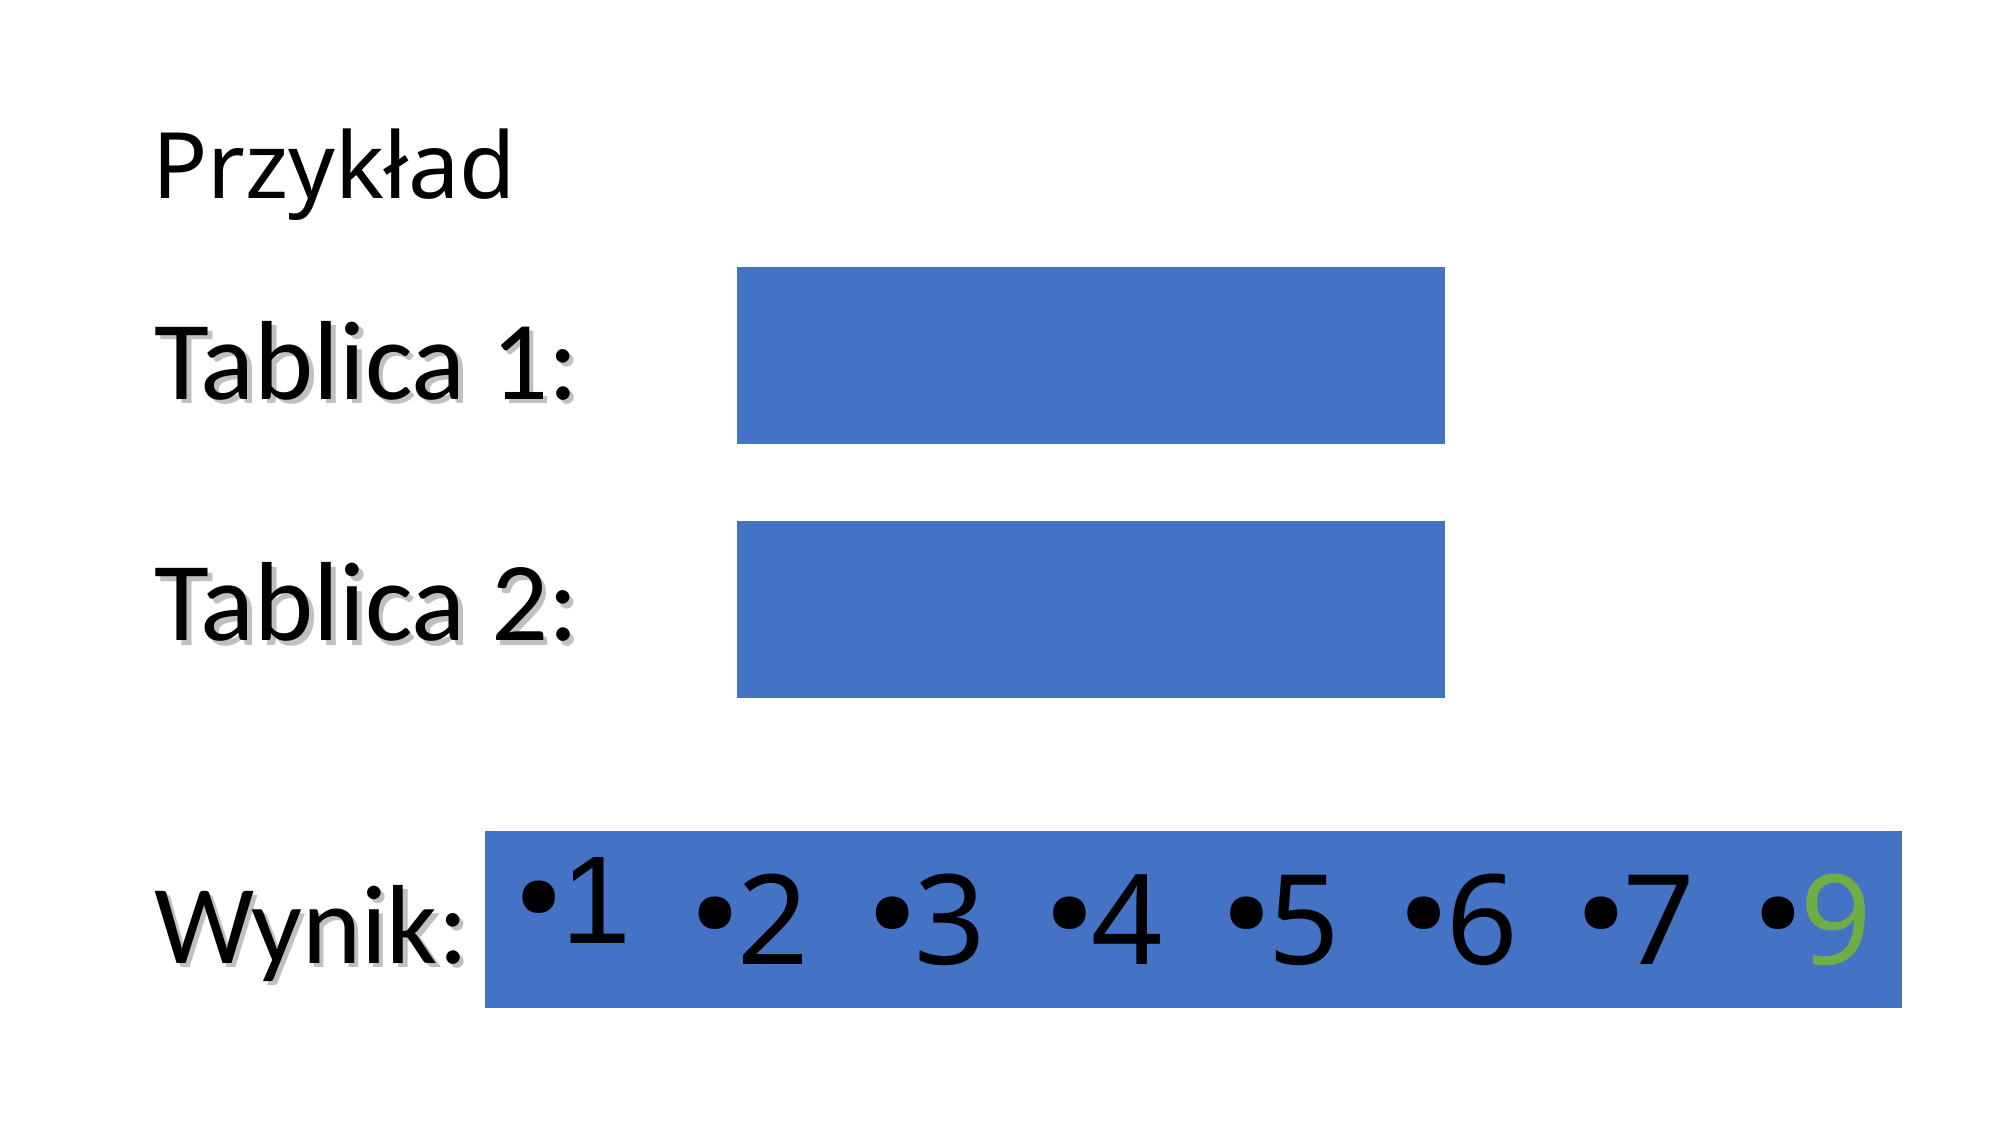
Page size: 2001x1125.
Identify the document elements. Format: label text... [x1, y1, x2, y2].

table_header [1268, 267, 1445, 444]
table_header 9 [1725, 831, 1902, 1008]
table_header [1091, 267, 1268, 444]
table_header [1268, 521, 1445, 698]
table_header [1091, 521, 1268, 698]
table_header 3 [839, 831, 1017, 1008]
table_header 5 [1194, 831, 1371, 1008]
table_header 4 [1017, 831, 1194, 1008]
table_header 1 [485, 831, 662, 1008]
text_box Tablica 2: [140, 521, 594, 671]
table_header 7 [1548, 831, 1725, 1008]
text_box Tablica 1: [140, 279, 594, 430]
table_header [737, 521, 914, 698]
table_header [914, 267, 1091, 444]
title Przykład [137, 59, 1863, 278]
table_header 6 [1371, 831, 1548, 1008]
table_header [737, 267, 914, 444]
table_header [914, 521, 1091, 698]
text_box Wynik: [139, 843, 483, 993]
table_header 2 [662, 831, 839, 1008]
